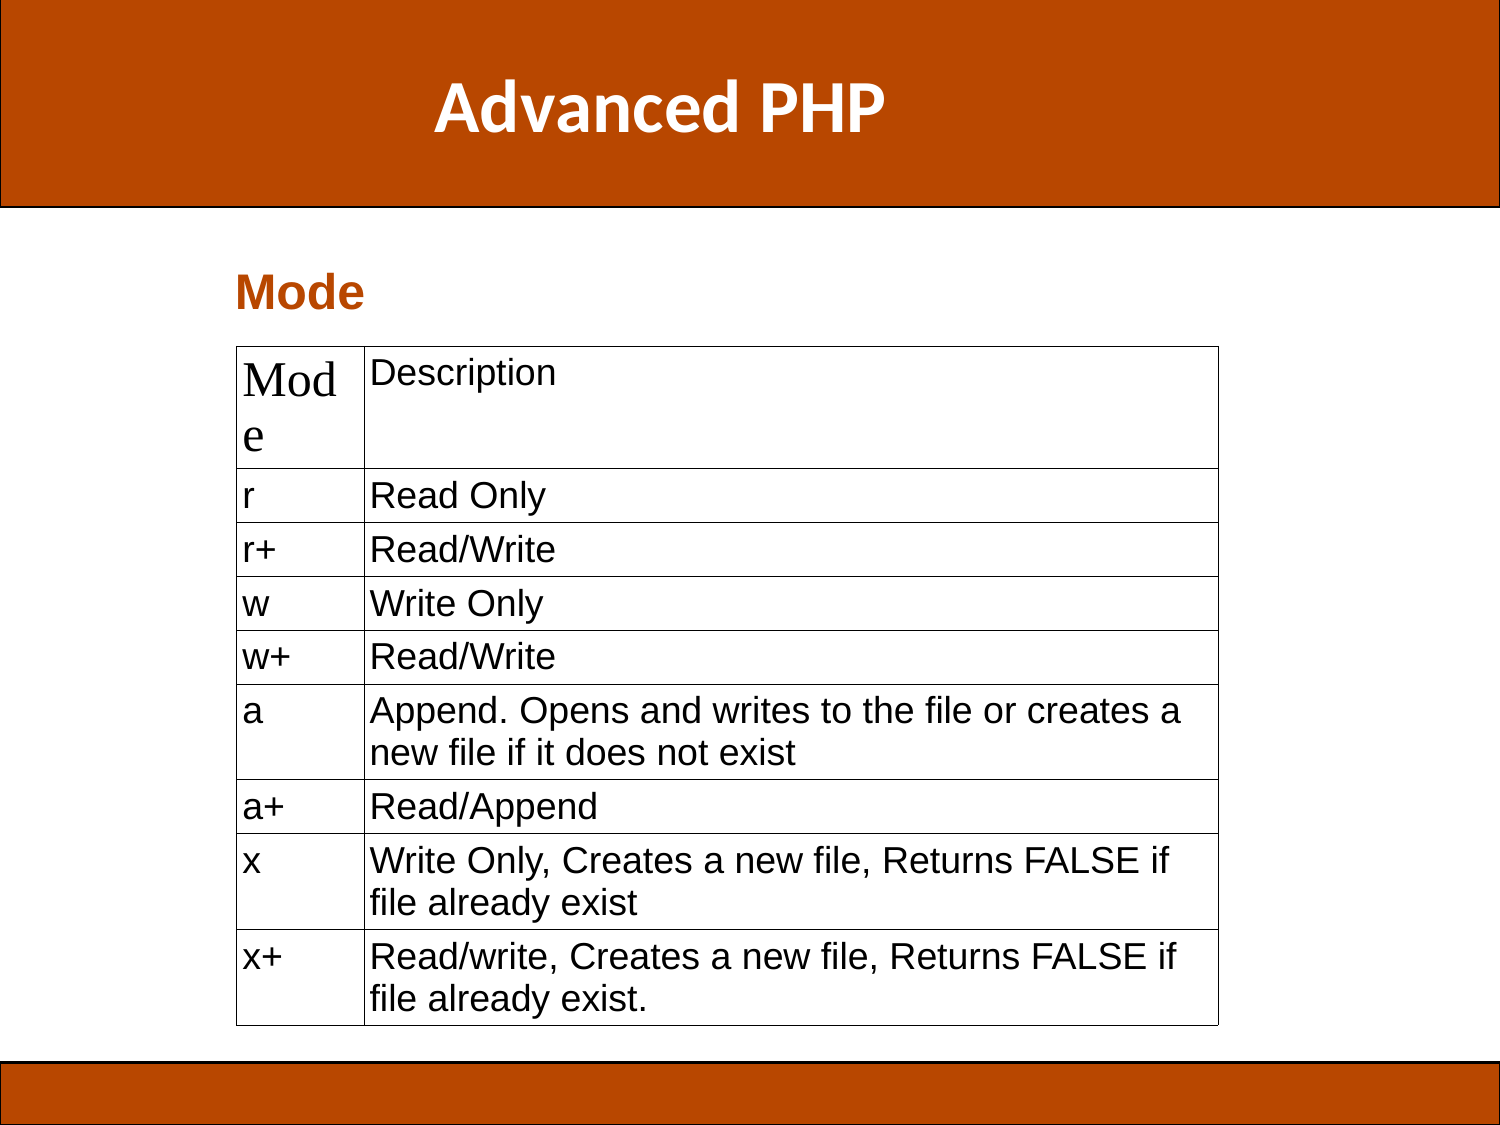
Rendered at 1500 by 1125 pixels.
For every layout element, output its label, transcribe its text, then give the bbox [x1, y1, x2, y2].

table_cell Read/Write [365, 523, 1218, 576]
table_cell Write Only [365, 577, 1218, 630]
table_cell r [237, 469, 364, 522]
table_cell x+ [237, 930, 364, 1025]
table_cell Read/write, Creates a new file, Returns FALSE if file already exist. [365, 930, 1218, 1025]
table_cell a+ [237, 780, 364, 833]
table_cell Write Only, Creates a new file, Returns FALSE if file already exist [365, 834, 1218, 929]
table_header Description [365, 347, 1218, 468]
table_header Mode [237, 347, 364, 468]
table_cell w+ [237, 631, 364, 684]
table_cell Read/Append [365, 780, 1218, 833]
list Mode [124, 196, 1500, 911]
table_cell a [237, 685, 364, 779]
table_cell Read/Write [365, 631, 1218, 684]
table_cell w [237, 577, 364, 630]
table_cell r+ [237, 523, 364, 576]
text_box Advanced PHP [202, 67, 1119, 155]
table_cell x [237, 834, 364, 929]
table_cell Append. Opens and writes to the file or creates a new file if it does not exist [365, 685, 1218, 779]
table_cell Read Only [365, 469, 1218, 522]
